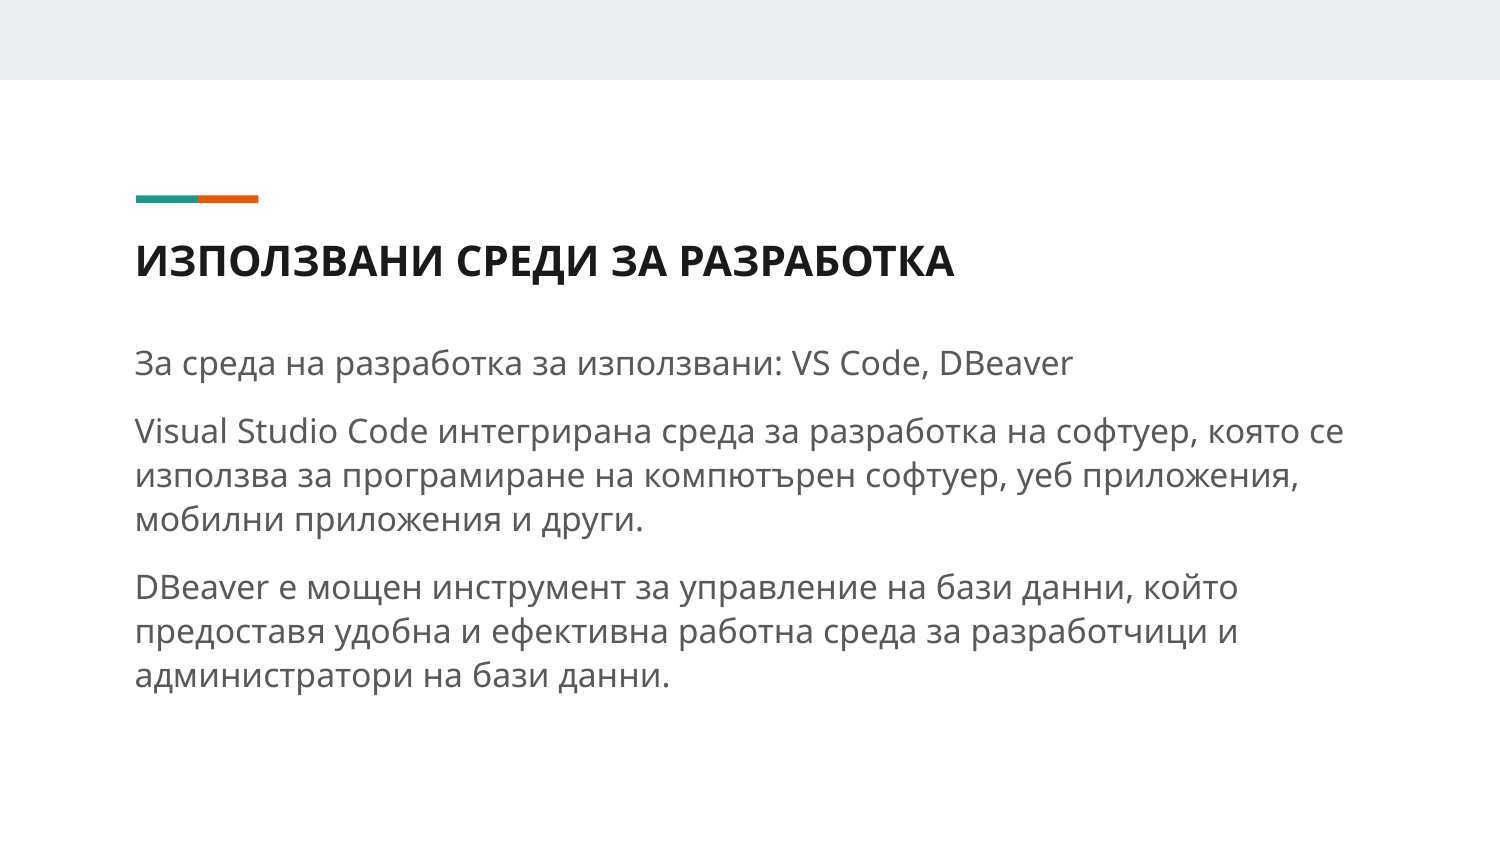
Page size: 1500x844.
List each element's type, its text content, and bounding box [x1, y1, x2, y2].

list За среда на разработка за използвани: VS Code, DBeaver Visual Studio Code интегрирана среда за разработка на софтуер, която се използва за програмиране на компютърен софтуер, уеб приложения, мобилни приложения и други. DBeaver е мощен инструмент за управление на бази данни, който предоставя удобна и ефективна работна среда за разработчици и администратори на бази данни. [119, 325, 1381, 797]
title ИЗПОЛЗВАНИ СРЕДИ ЗА РАЗРАБОТКА [119, 216, 1381, 305]
